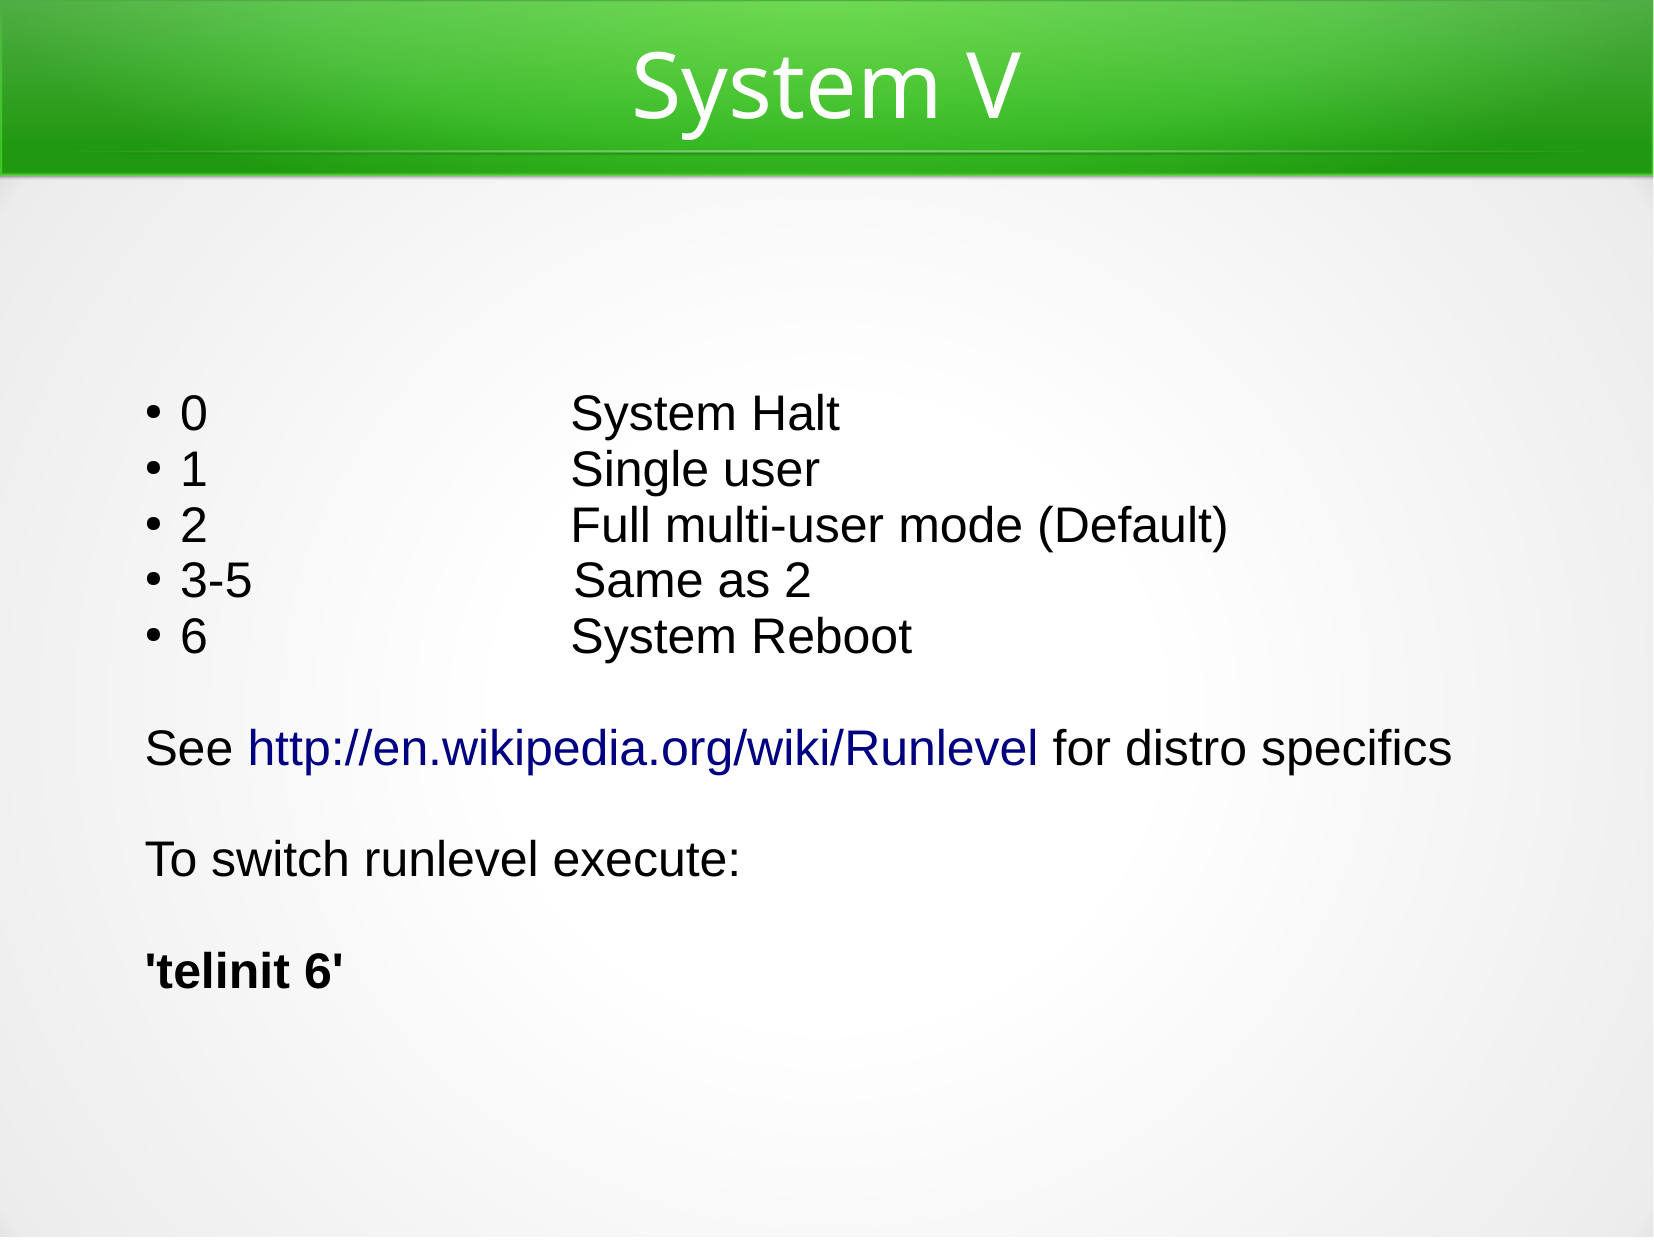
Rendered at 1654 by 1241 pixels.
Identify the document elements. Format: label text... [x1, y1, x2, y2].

picture [0, 0, 1654, 1237]
text_box 0 System Halt 1 Single user 2 Full multi-user mode (Default) 3-5 Same as 2 6 System Reboot See http://en.wikipedia.org/wiki/Runlevel for distro specifics To switch runlevel execute: 'telinit 6' [129, 377, 1548, 1007]
title System V [82, 11, 1571, 154]
